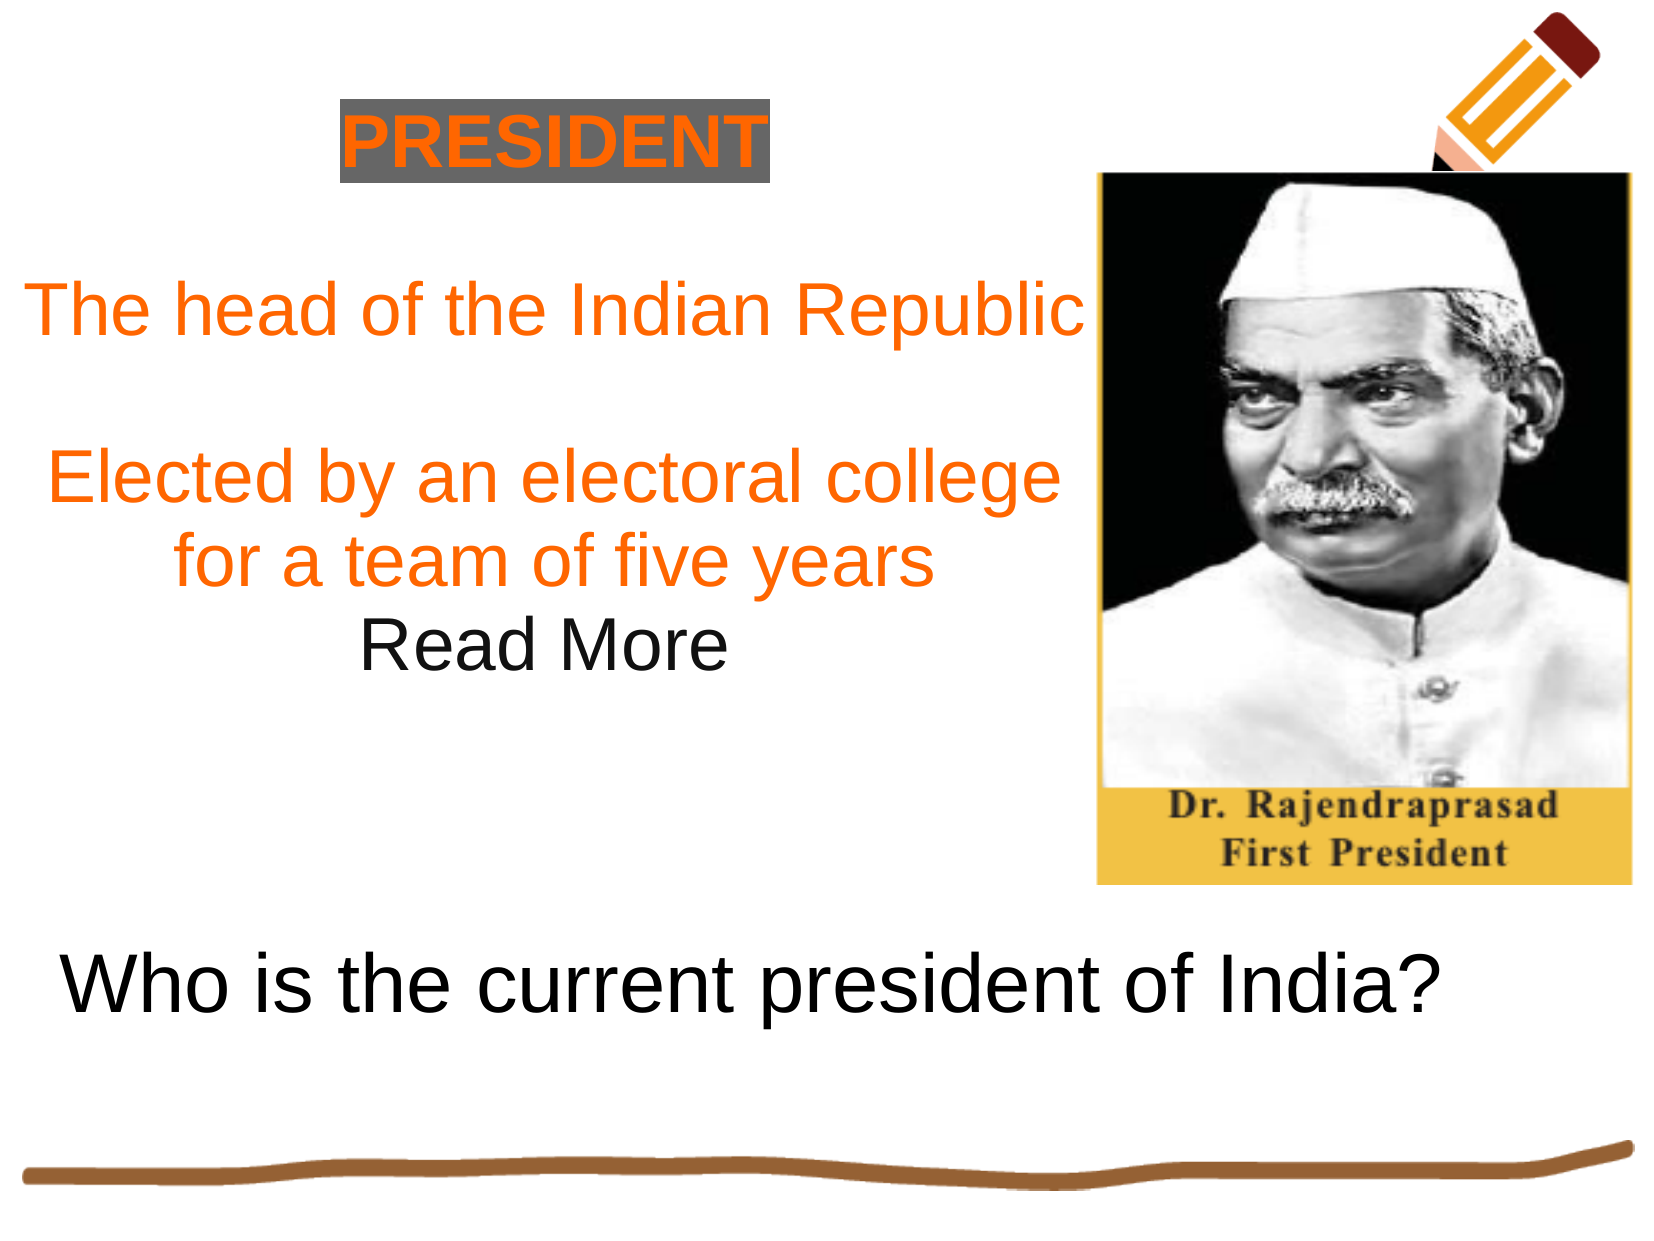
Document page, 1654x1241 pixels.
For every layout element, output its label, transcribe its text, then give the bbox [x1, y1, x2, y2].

title PRESIDENT The head of the Indian Republic Elected by an electoral college for a team of five years Read More [15, 0, 1096, 871]
text_box Who is the current president of India? [45, 930, 1621, 1131]
picture [1095, 12, 1636, 886]
picture [22, 1140, 1635, 1191]
